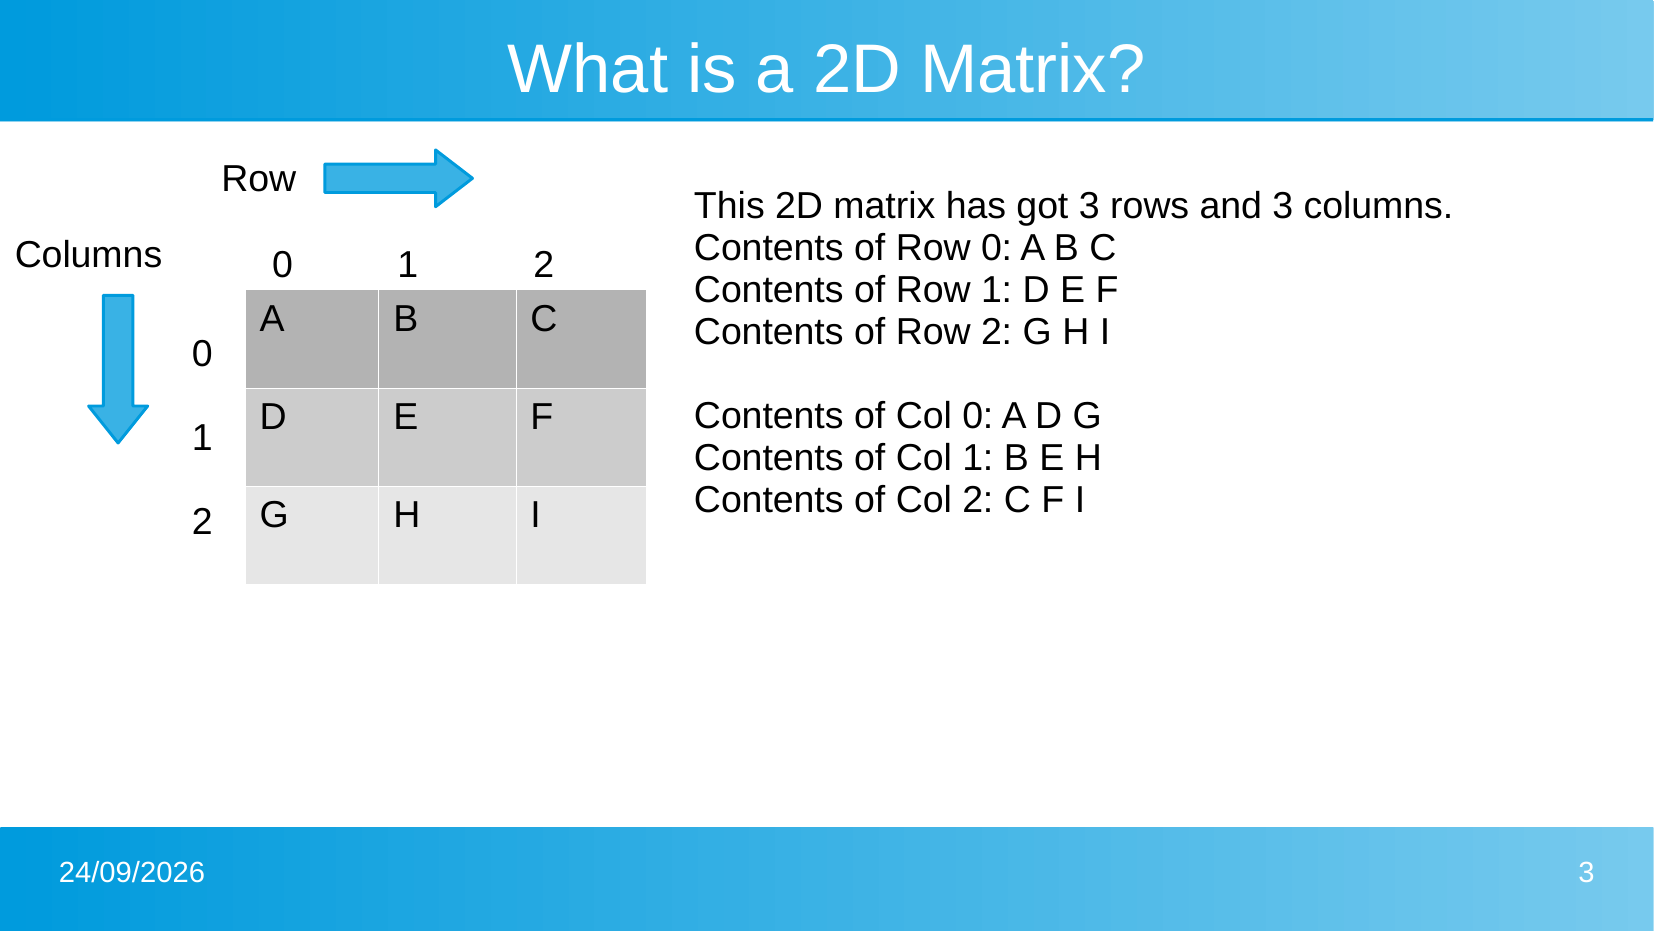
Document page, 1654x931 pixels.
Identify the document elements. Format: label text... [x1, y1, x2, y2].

title What is a 2D Matrix? [59, 29, 1595, 108]
table_header B [379, 294, 516, 388]
text_box Columns [0, 226, 178, 325]
text_box [324, 149, 473, 207]
text_box 0 1 2 [177, 324, 237, 550]
table_header A [246, 294, 378, 388]
table_cell I [517, 487, 646, 584]
text_box Row [206, 149, 325, 207]
table_cell H [379, 487, 516, 584]
table_header C [517, 294, 646, 388]
table_cell G [246, 487, 378, 584]
table_cell F [517, 389, 646, 486]
text_box 0 1 2 [236, 236, 650, 294]
text_box This 2D matrix has got 3 rows and 3 columns. Contents of Row 0: A B C Contents of Row 1: D E F Contents of Row 2: G H I Contents of Col 0: A D G Contents of Col 1: B E H Contents of Col 2: C F I [679, 177, 1625, 570]
table_cell D [246, 389, 378, 486]
table_cell E [379, 389, 516, 486]
text_box [88, 295, 148, 443]
